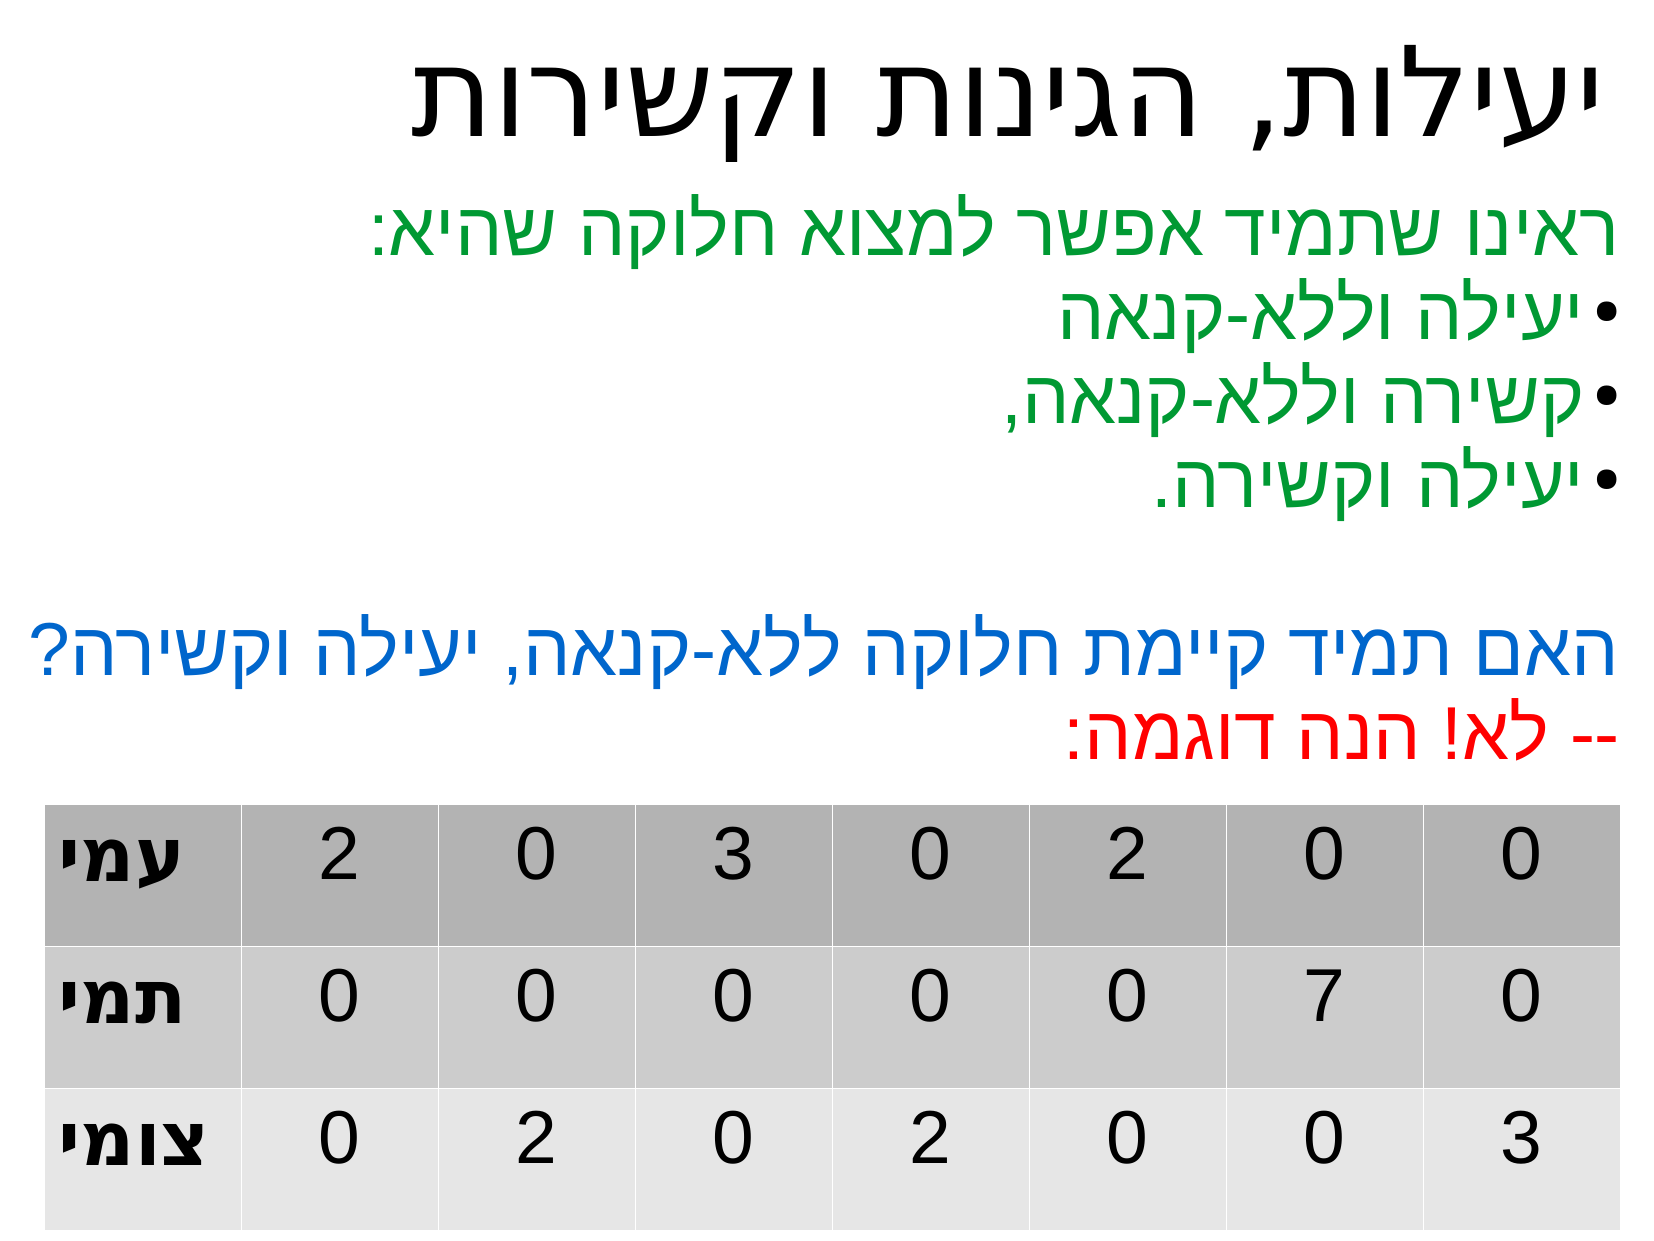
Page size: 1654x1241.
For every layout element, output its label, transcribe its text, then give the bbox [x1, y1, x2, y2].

table_cell 2 [833, 1089, 1029, 1230]
table_cell 0 [242, 947, 438, 1088]
table_cell 0 [439, 947, 635, 1088]
table_cell 2 [439, 1089, 635, 1230]
table_header 0 [833, 805, 1029, 946]
table_cell 0 [1227, 1089, 1423, 1230]
table_header 2 [242, 805, 438, 946]
table_header עמי [45, 805, 241, 946]
table_cell 0 [242, 1089, 438, 1230]
table_cell תמי [45, 947, 241, 1088]
table_header 3 [636, 805, 832, 946]
table_cell 7 [1227, 947, 1423, 1088]
title יעילות, הגינות וקשירות [30, 7, 1654, 166]
table_header 0 [1227, 805, 1423, 946]
table_cell 0 [1030, 947, 1226, 1088]
table_cell 0 [1424, 947, 1620, 1088]
table_header 0 [1424, 805, 1620, 946]
table_cell צומי [45, 1089, 241, 1230]
table_header 2 [1030, 805, 1226, 946]
text_box ראינו שתמיד אפשר למצוא חלוקה שהיא: יעילה וללא-קנאה קשירה וללא-קנאה, יעילה וקשירה. האם תמיד קיימת חלוקה ללא-קנאה, יעילה וקשירה? -- לא! הנה דוגמה: [0, 180, 1636, 783]
table_cell 0 [1030, 1089, 1226, 1230]
table_header 0 [439, 805, 635, 946]
table_cell 0 [636, 947, 832, 1088]
table_cell 0 [833, 947, 1029, 1088]
table_cell 0 [636, 1089, 832, 1230]
table_cell 3 [1424, 1089, 1620, 1230]
